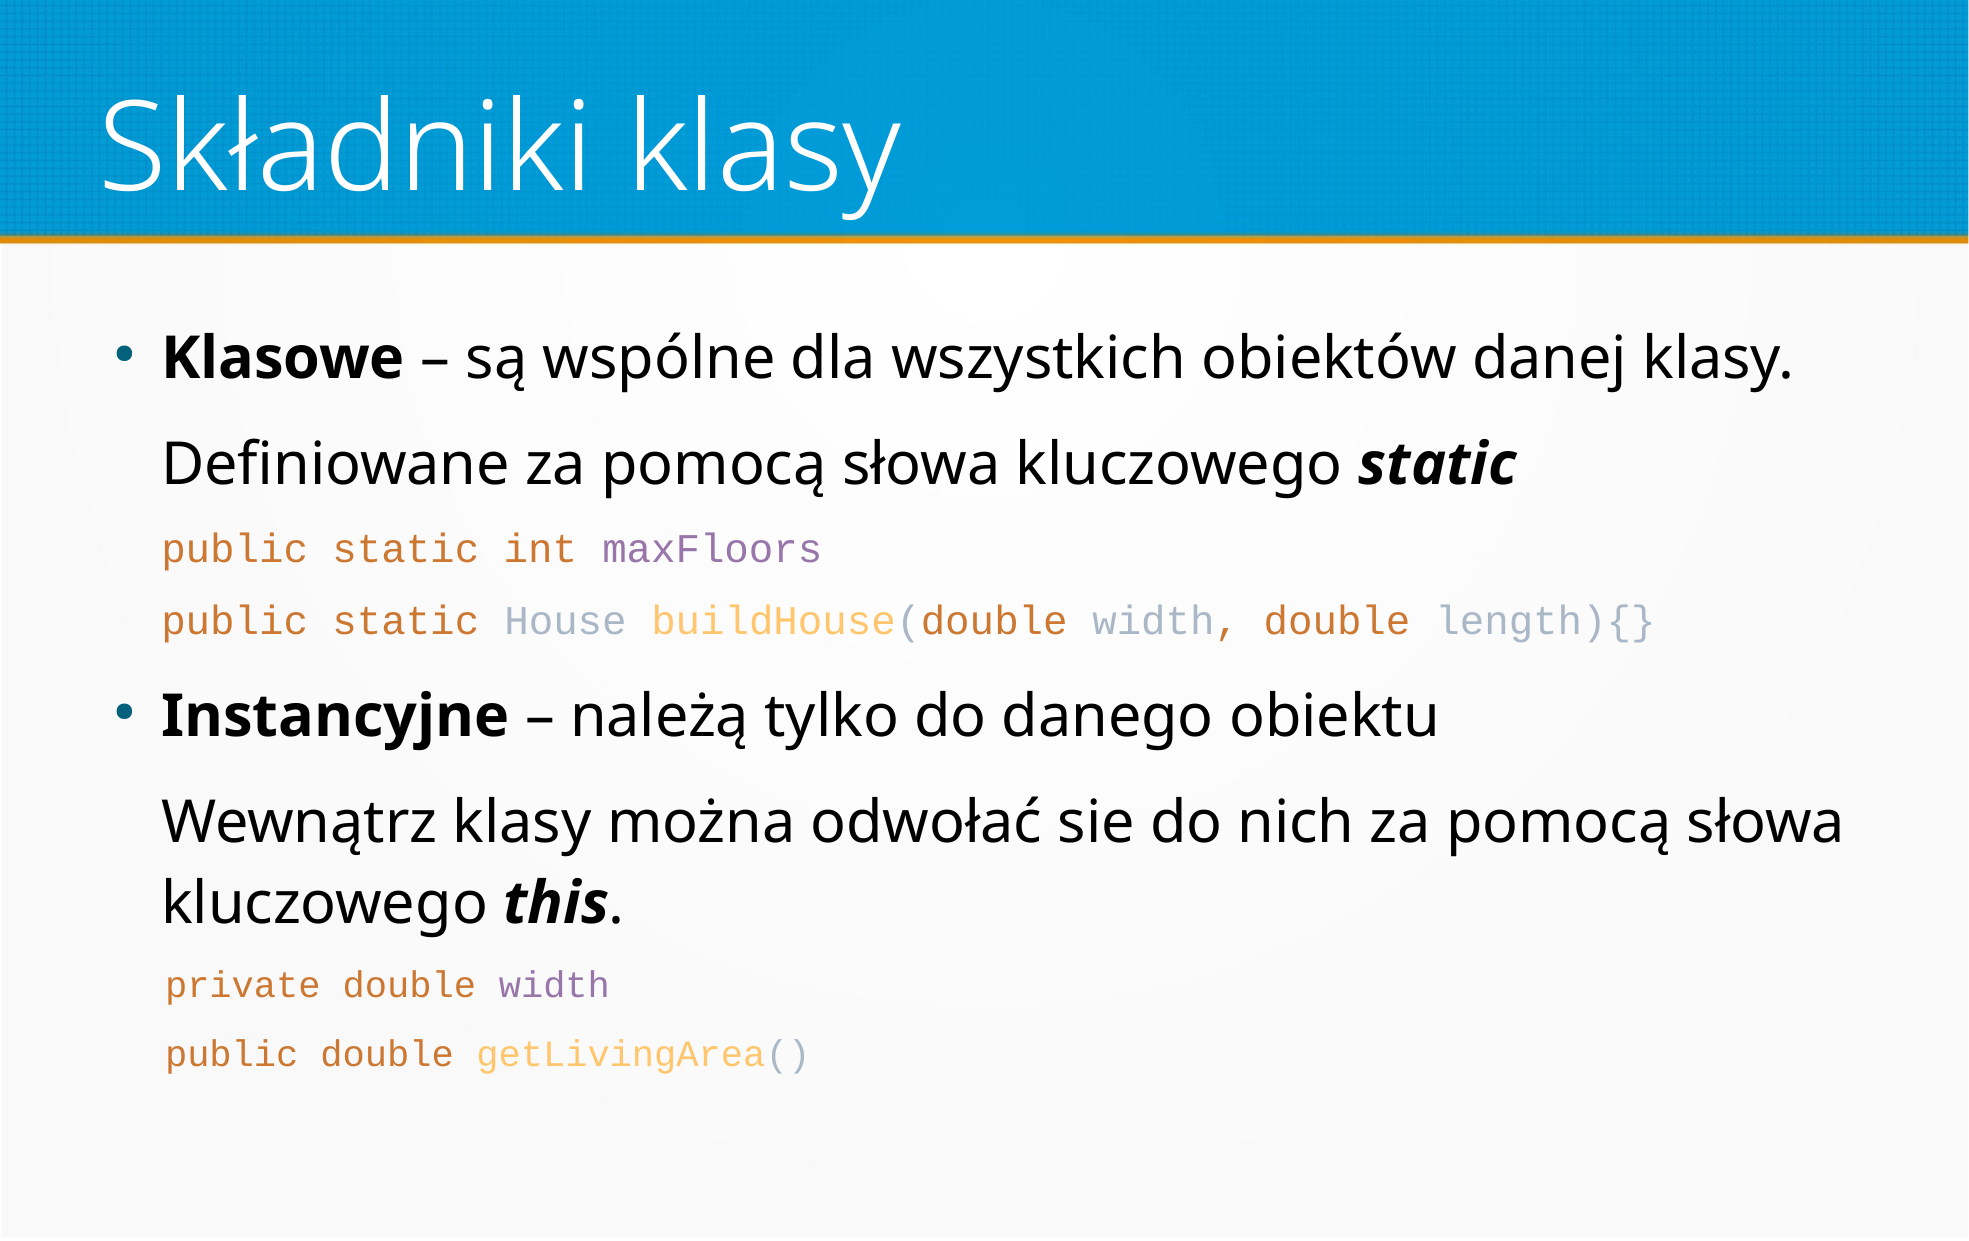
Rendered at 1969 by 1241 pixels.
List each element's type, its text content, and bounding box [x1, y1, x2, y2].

title Składniki klasy [98, 19, 1870, 227]
picture [0, 233, 1969, 1241]
list Klasowe – są wspólne dla wszystkich obiektów danej klasy. Definiowane za pomocą słowa kluczowego static public static int maxFloors public static House buildHouse(double width, double length){} Instancyjne – należą tylko do danego obiektu Wewnątrz klasy można odwołać sie do nich za pomocą słowa kluczowego this. private double width public double getLivingArea() [98, 315, 1861, 1081]
